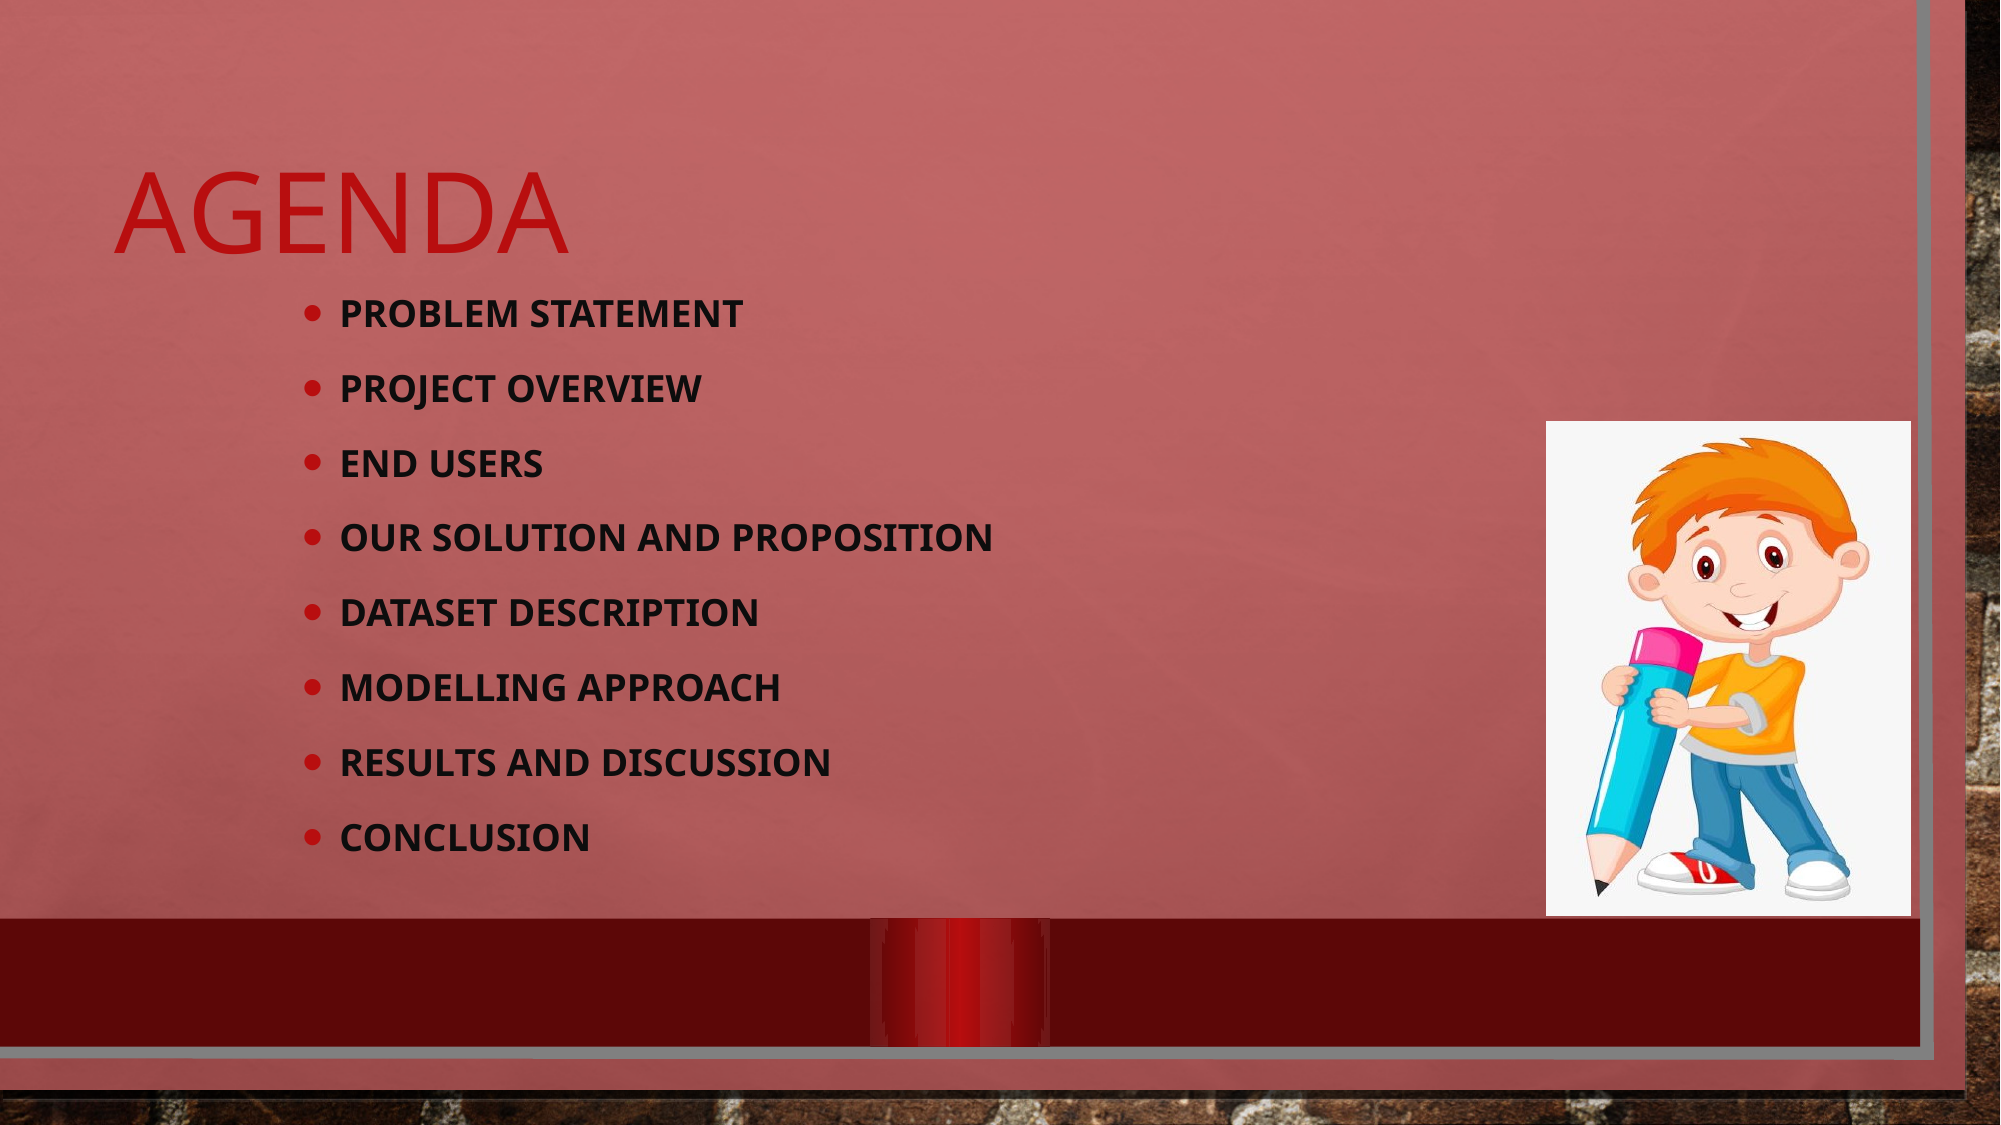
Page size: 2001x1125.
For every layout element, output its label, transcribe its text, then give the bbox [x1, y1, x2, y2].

title AGENDA [112, 111, 1818, 303]
list Problem Statement Project Overview End Users Our Solution and Proposition Dataset Description Modelling Approach Results and Discussion Conclusion [286, 273, 1304, 972]
picture [0, 0, 2001, 1125]
picture [0, 0, 1919, 918]
